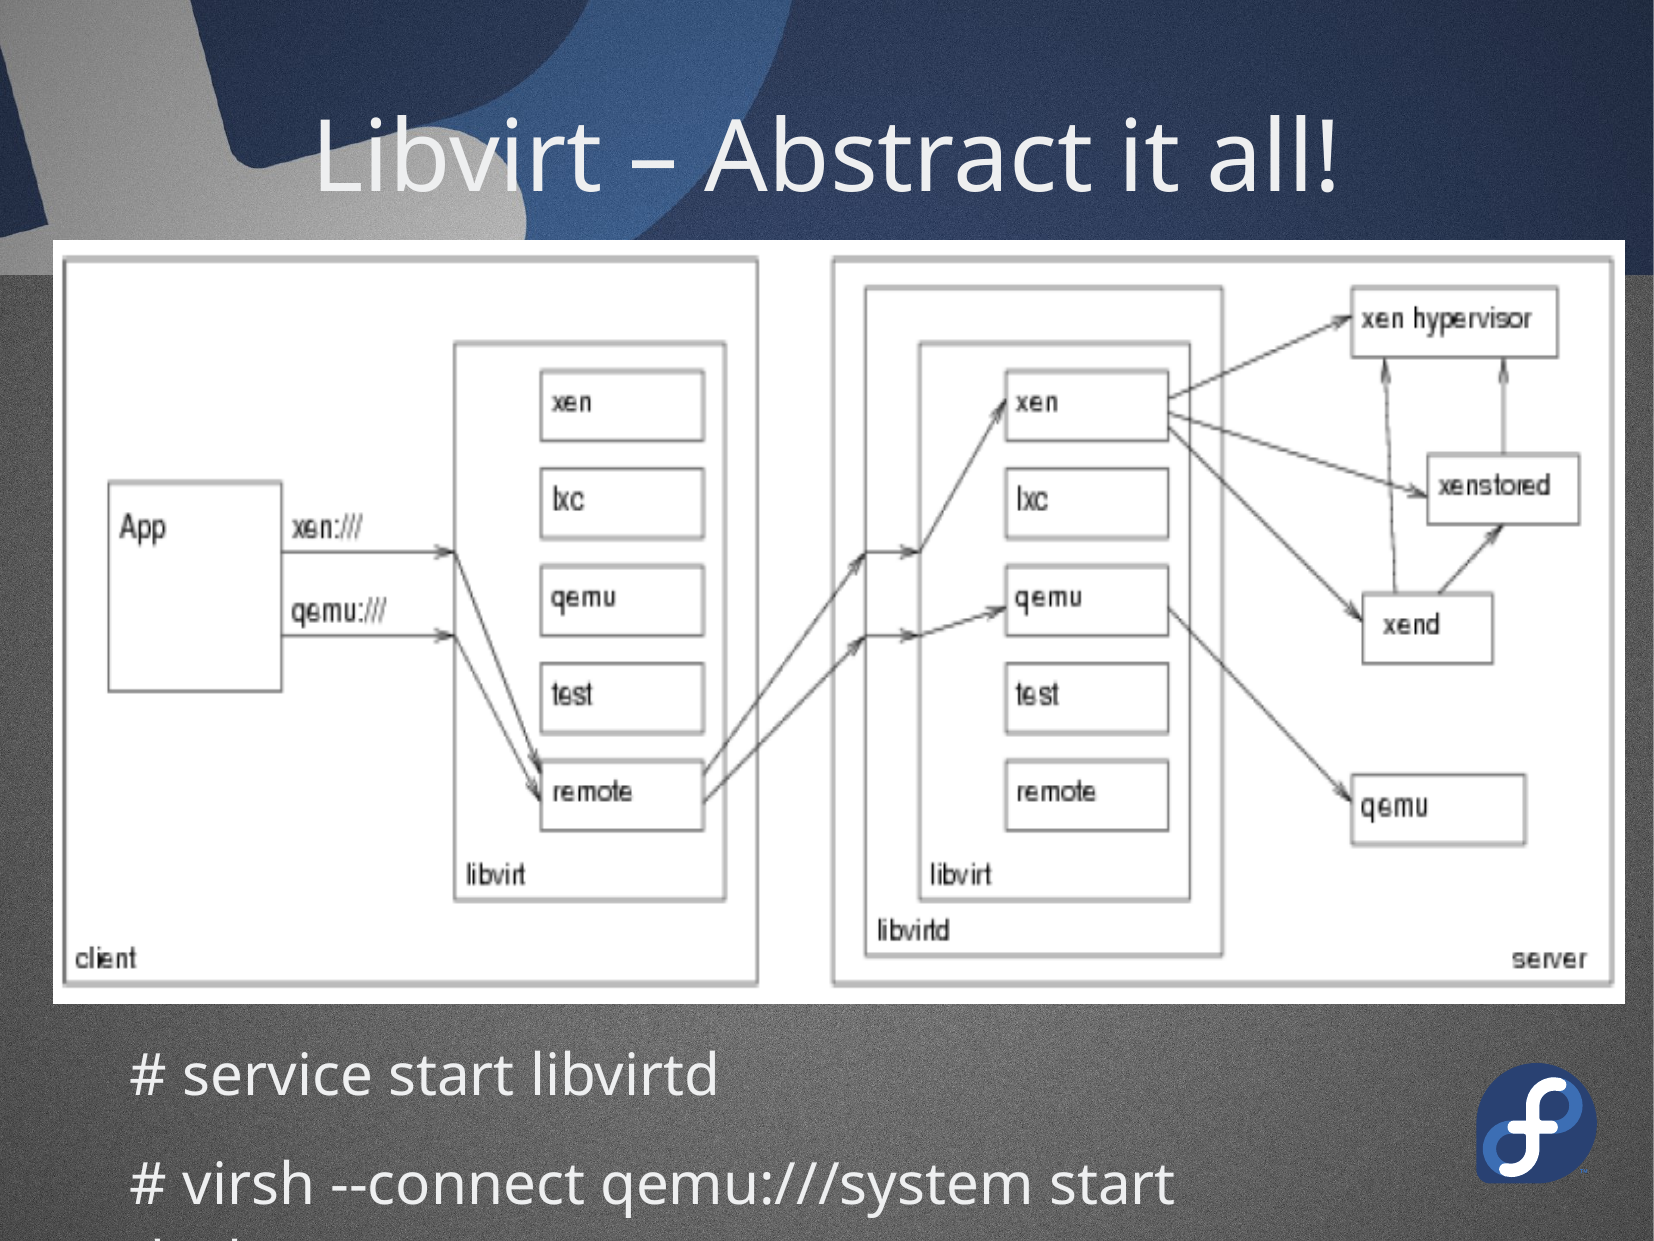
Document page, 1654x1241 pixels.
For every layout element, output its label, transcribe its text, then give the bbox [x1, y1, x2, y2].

picture [0, 0, 1654, 1241]
list # service start libvirtd # virsh --connect qemu:///system start devbox [59, 1033, 1388, 1211]
title Libvirt – Abstract it all! [82, 49, 1571, 240]
